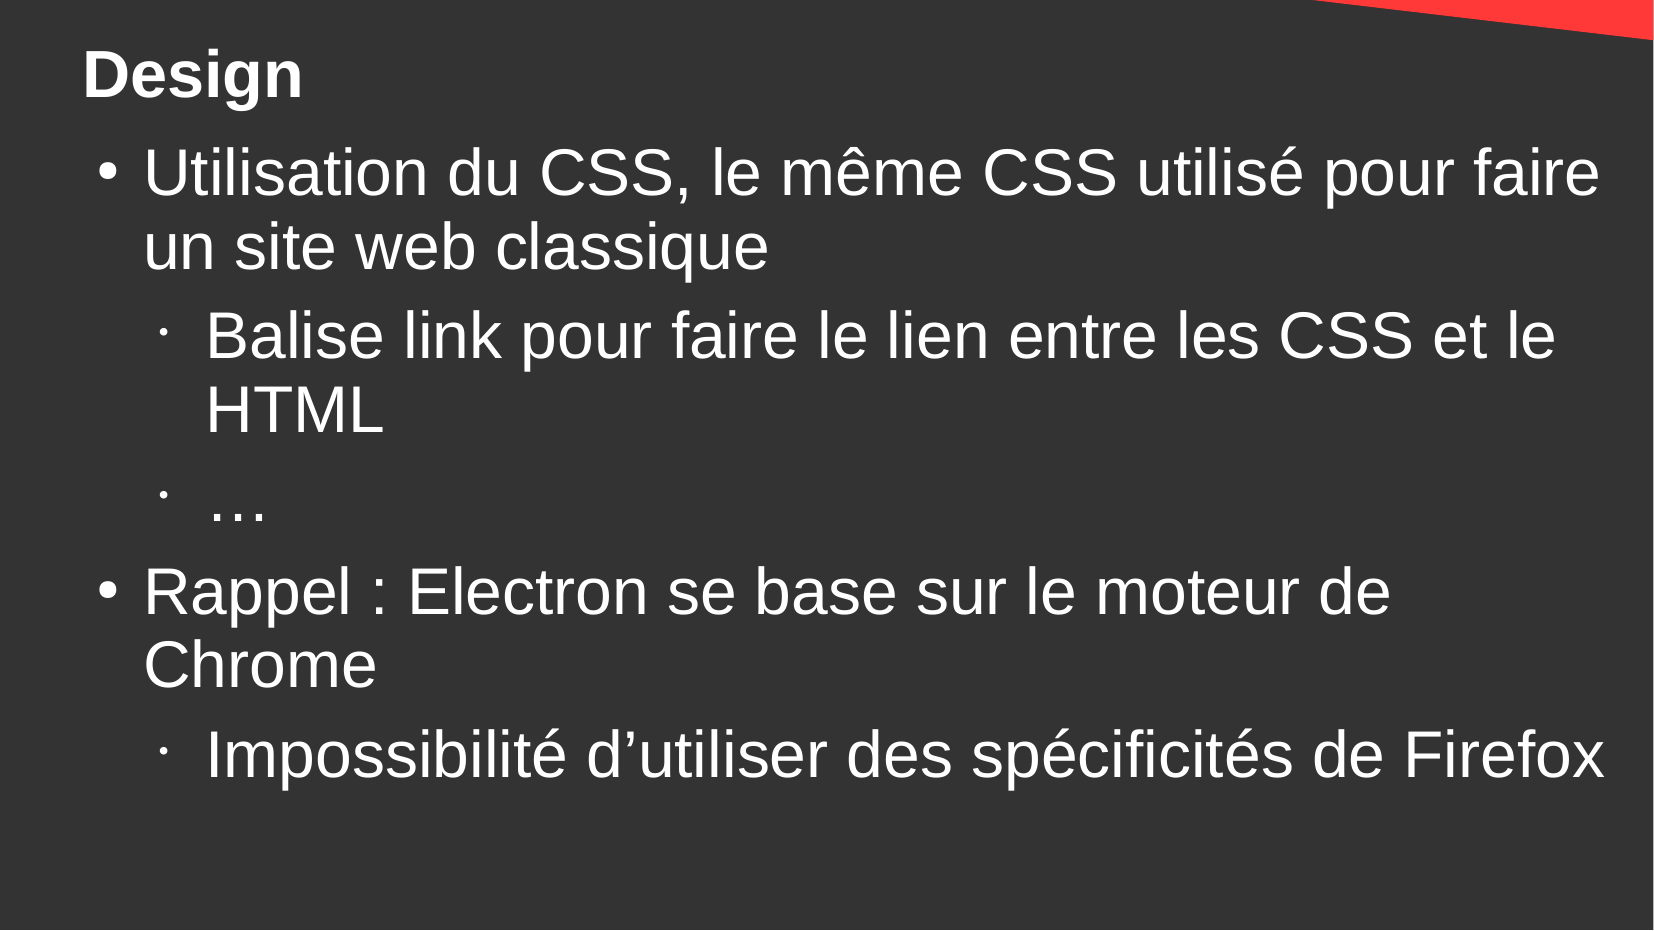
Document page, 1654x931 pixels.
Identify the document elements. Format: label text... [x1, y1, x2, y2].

text_box [1312, 0, 1654, 41]
title Design [82, 37, 1571, 112]
list Utilisation du CSS, le même CSS utilisé pour faire un site web classique Balise link pour faire le lien entre les CSS et le HTML … Rappel : Electron se base sur le moteur de Chrome Impossibilité d’utiliser des spécificités de Firefox [80, 135, 1619, 857]
